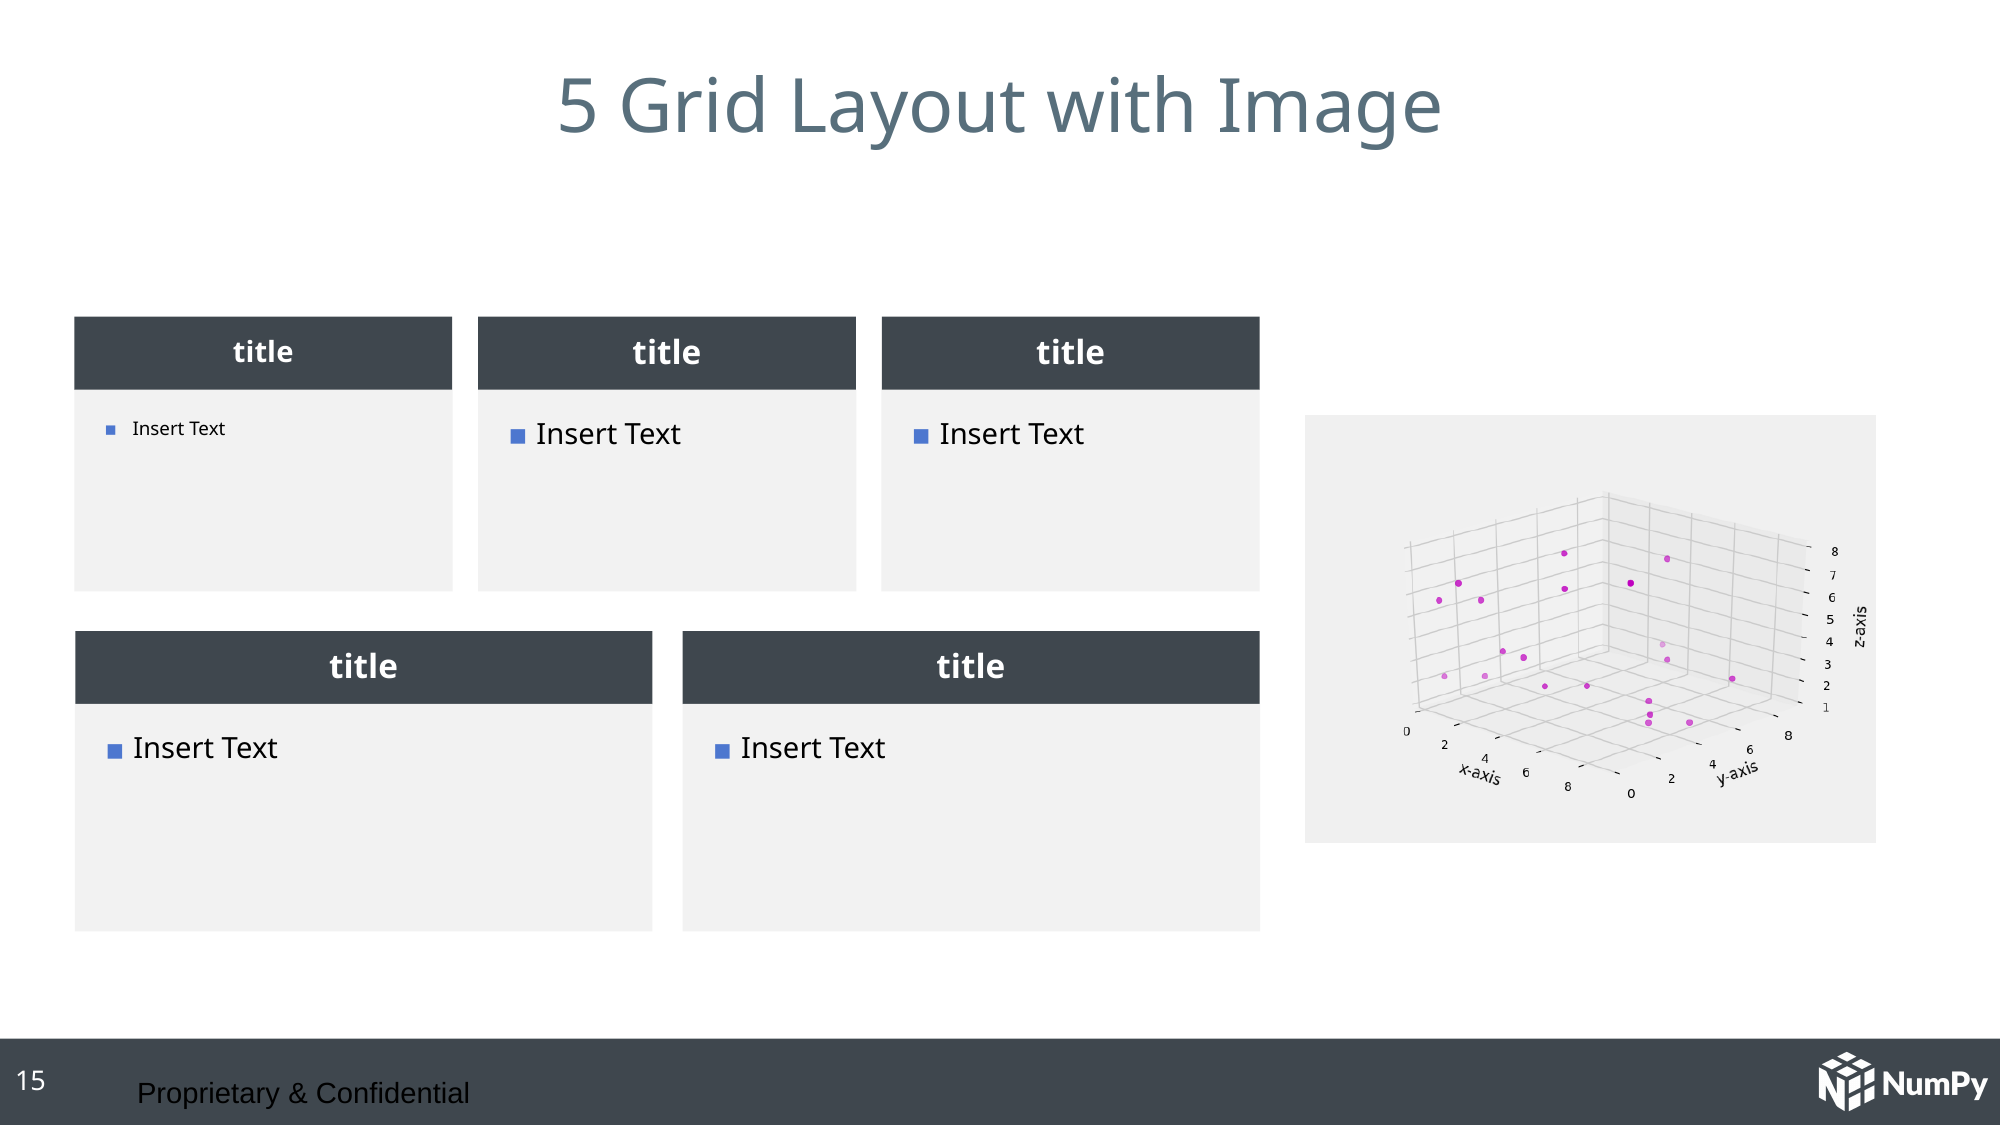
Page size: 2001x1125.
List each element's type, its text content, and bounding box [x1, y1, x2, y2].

list Insert Text [881, 389, 1260, 592]
title 5 Grid Layout with Image [0, 0, 2000, 218]
list Insert Text [478, 389, 857, 592]
picture [1807, 1038, 2000, 1125]
list title [682, 631, 1260, 703]
footer Proprietary & Confidential [122, 1058, 1055, 1125]
list title [478, 316, 856, 389]
list Insert Text [74, 389, 453, 592]
list Insert Text [74, 703, 653, 932]
list title [75, 631, 653, 703]
list Insert Text [682, 703, 1261, 932]
list title [74, 316, 453, 389]
list title [881, 316, 1260, 389]
picture [1305, 415, 1876, 843]
slide_number <number> [0, 1038, 121, 1125]
